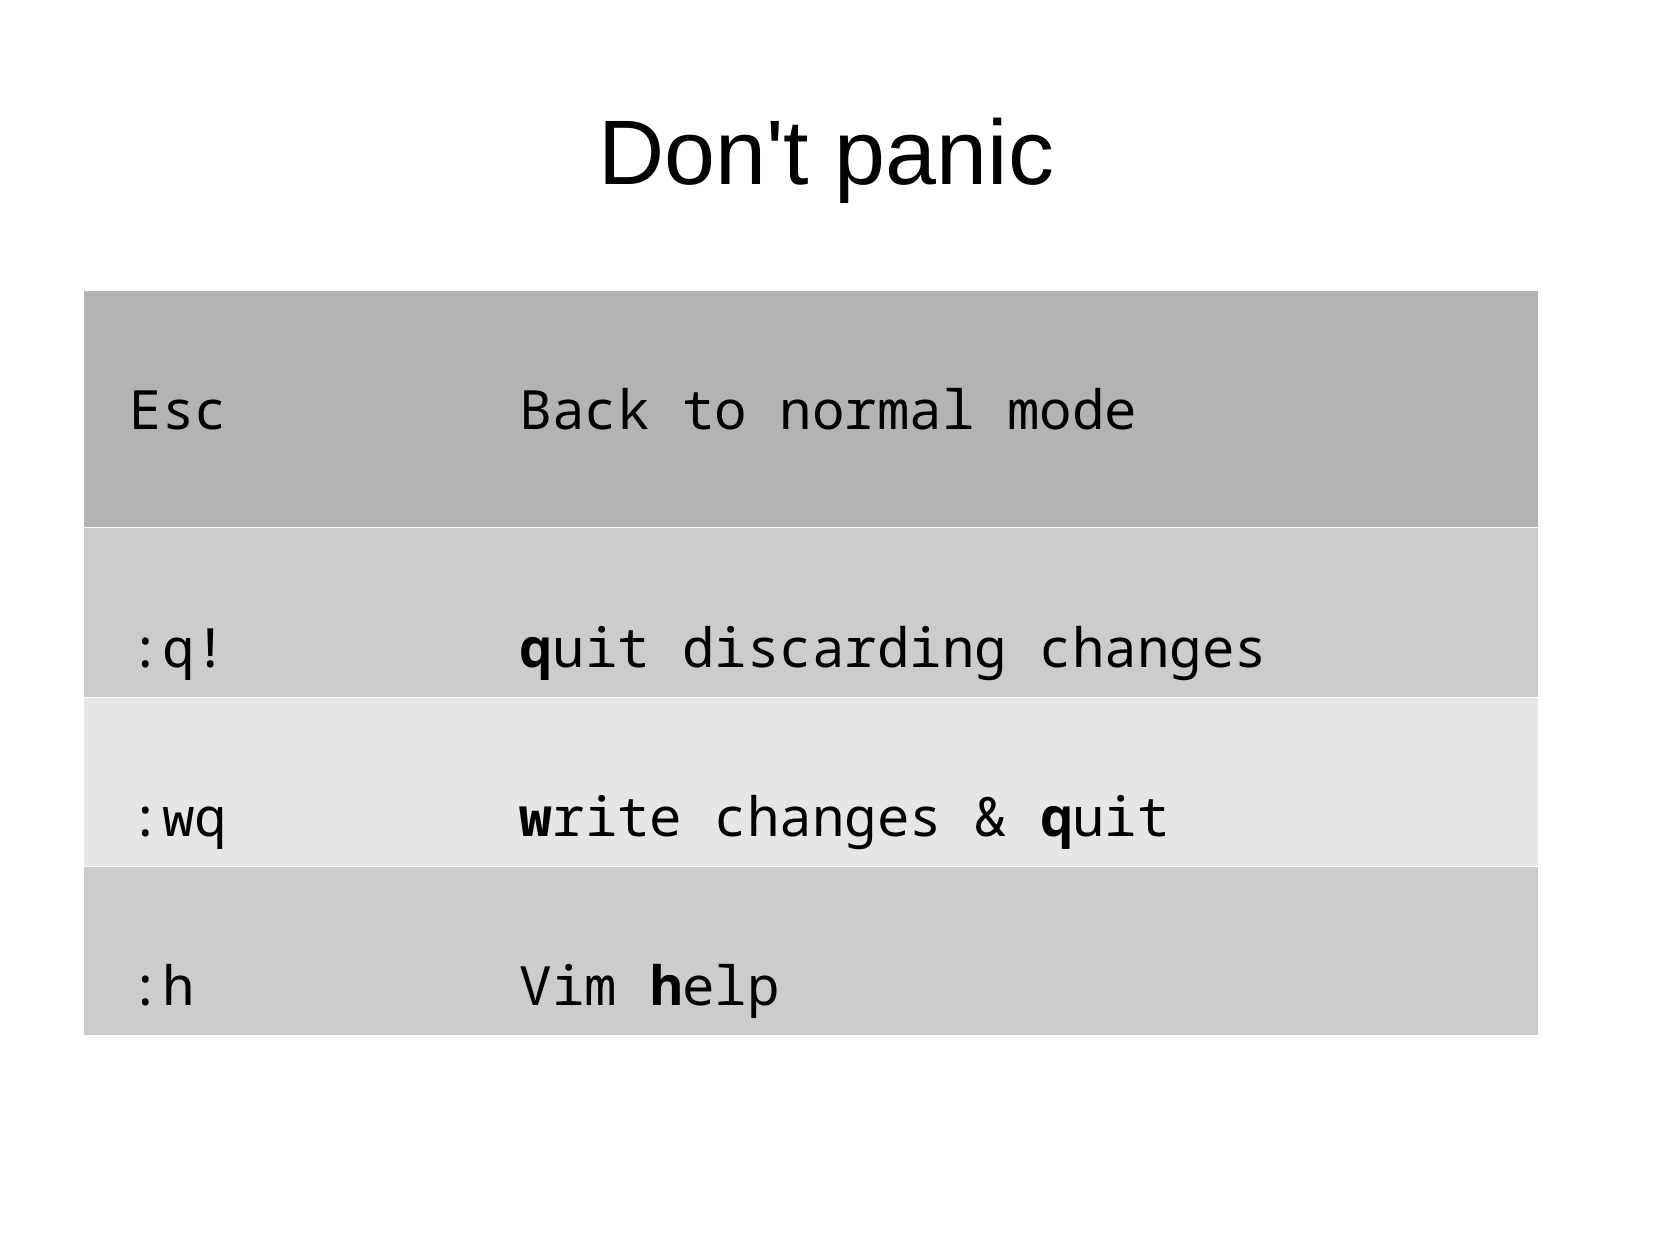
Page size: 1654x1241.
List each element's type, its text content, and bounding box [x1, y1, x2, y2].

table_cell :wq write changes & quit [84, 698, 1538, 866]
table_cell :q! quit discarding changes [84, 528, 1538, 697]
table_cell :h Vim help [84, 867, 1538, 1035]
title Don't panic [82, 49, 1571, 257]
table_header Esc Back to normal mode [84, 291, 1538, 527]
